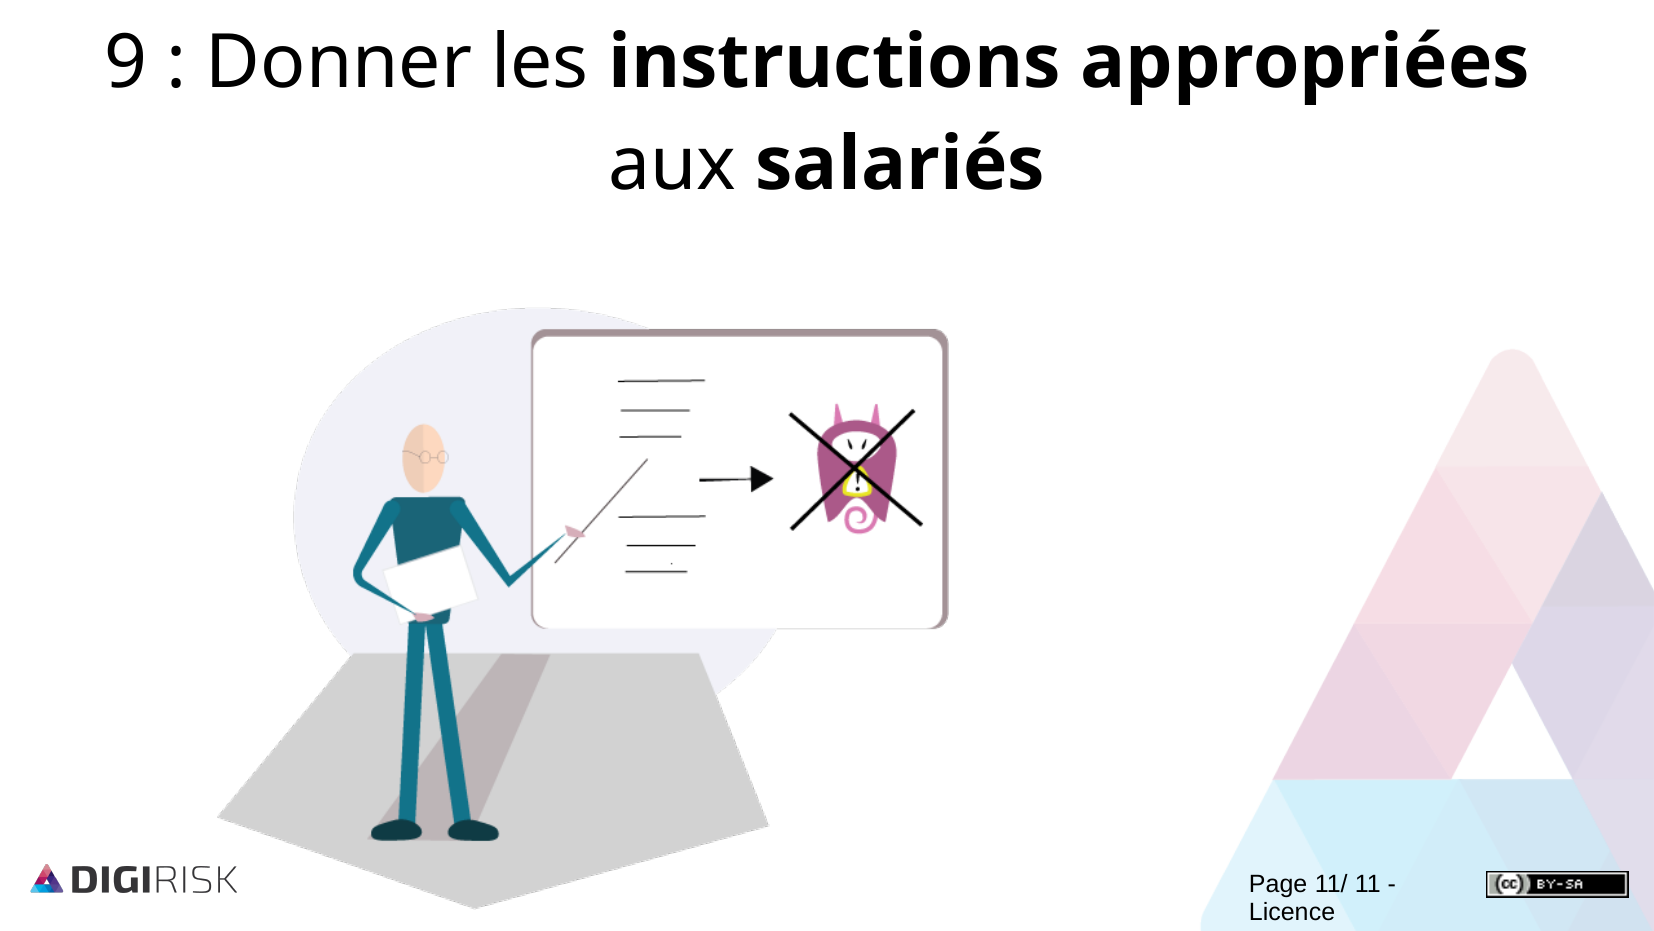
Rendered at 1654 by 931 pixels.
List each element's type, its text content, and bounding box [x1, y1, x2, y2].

picture [1486, 871, 1629, 898]
title 9 : Donner les instructions appropriées aux salariés [0, 2, 1654, 217]
picture [29, 200, 1135, 931]
